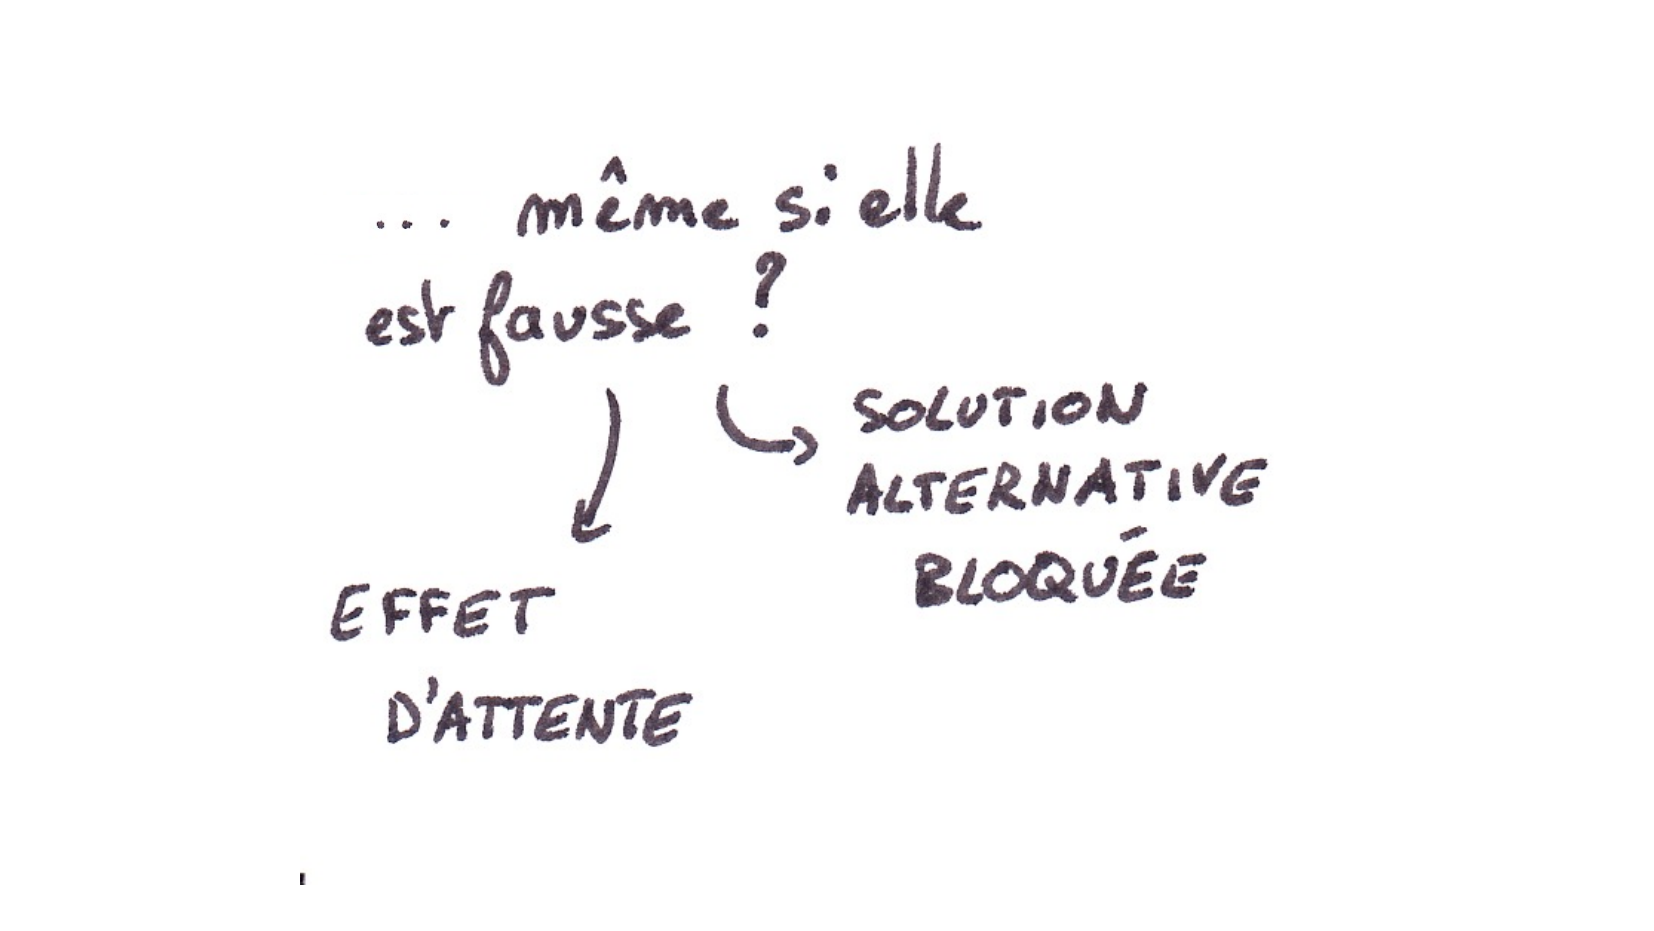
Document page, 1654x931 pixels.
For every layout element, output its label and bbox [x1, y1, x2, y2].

picture [300, 70, 1351, 886]
